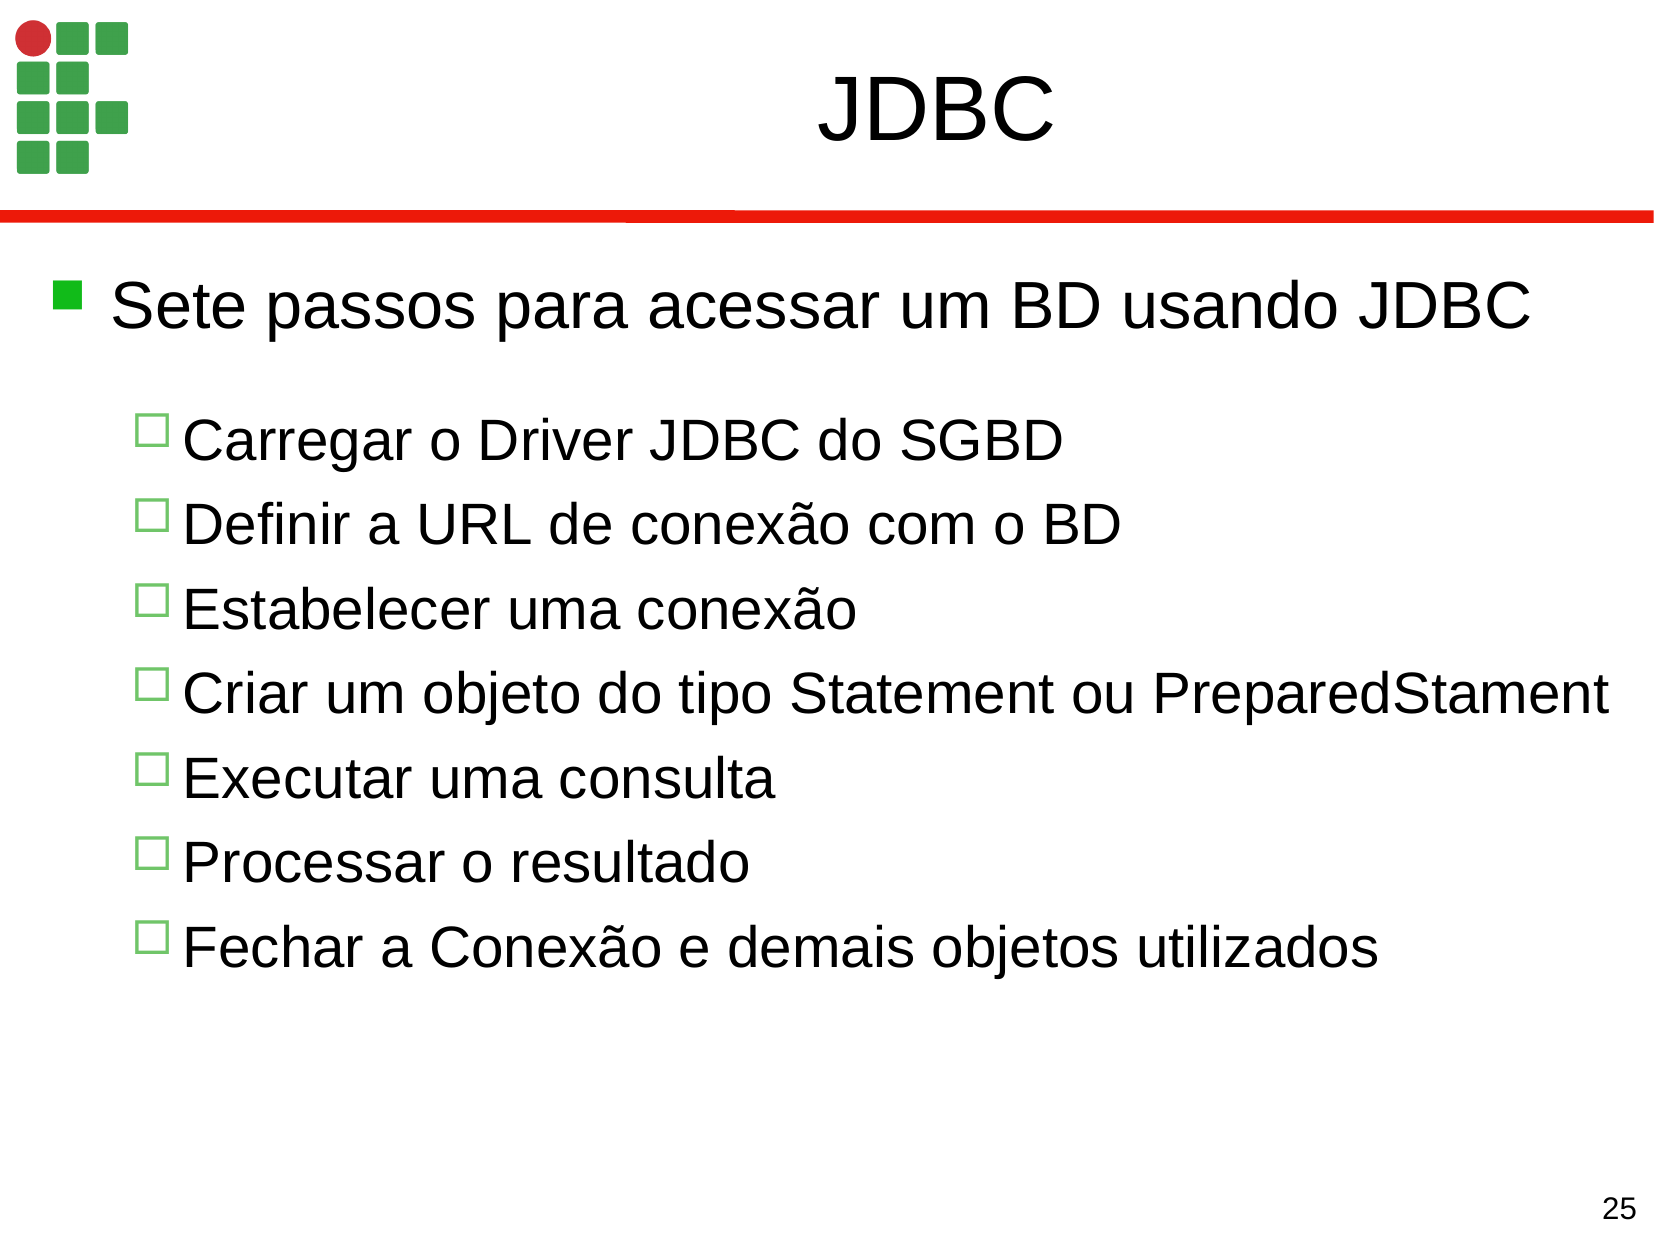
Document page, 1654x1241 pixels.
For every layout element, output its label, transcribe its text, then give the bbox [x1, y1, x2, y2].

text_box <number> [1185, 1179, 1654, 1220]
picture [14, 16, 130, 178]
text_box JDBC [253, 0, 1622, 207]
text_box Sete passos para acessar um BD usando JDBC Carregar o Driver JDBC do SGBD Definir a URL de conexão com o BD Estabelecer uma conexão Criar um objeto do tipo Statement ou PreparedStament Executar uma consulta Processar o resultado Fechar a Conexão e demais objetos utilizados [32, 253, 1654, 1205]
